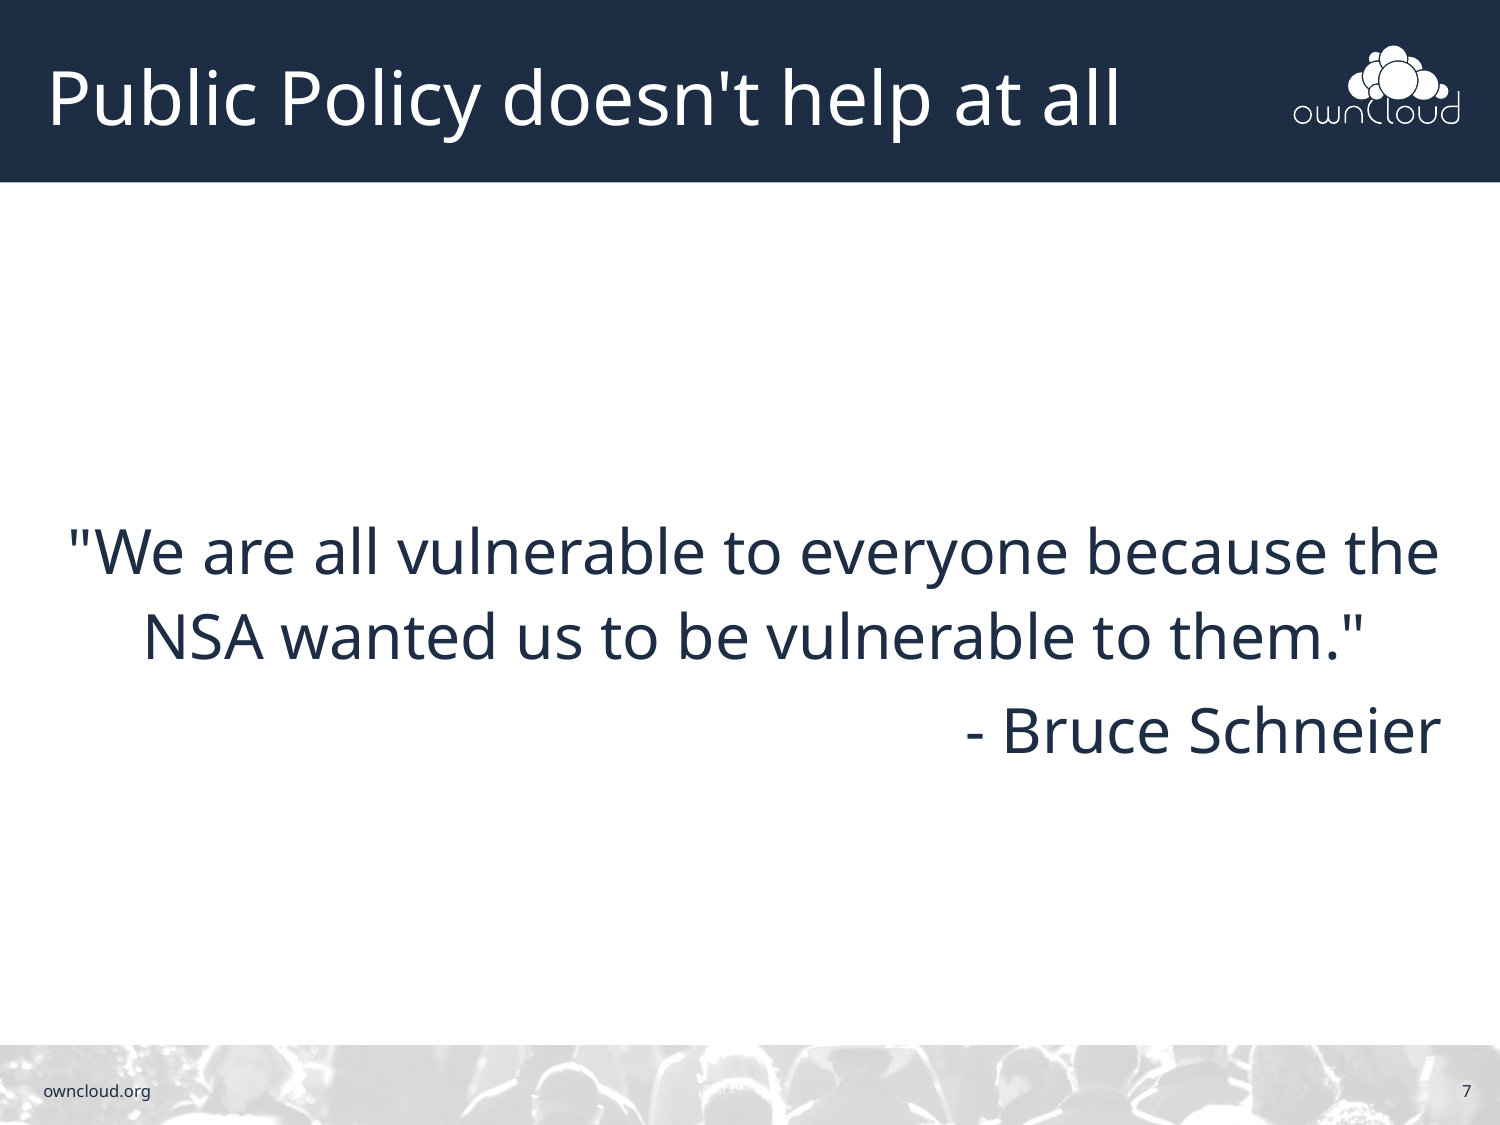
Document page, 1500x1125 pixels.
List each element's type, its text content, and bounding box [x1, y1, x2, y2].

title Public Policy doesn't help at all [46, 5, 1258, 187]
list "We are all vulnerable to everyone because the NSA wanted us to be vulnerable to them." - Bruce Schneier [46, 254, 1465, 1026]
picture [0, 1045, 1500, 1125]
